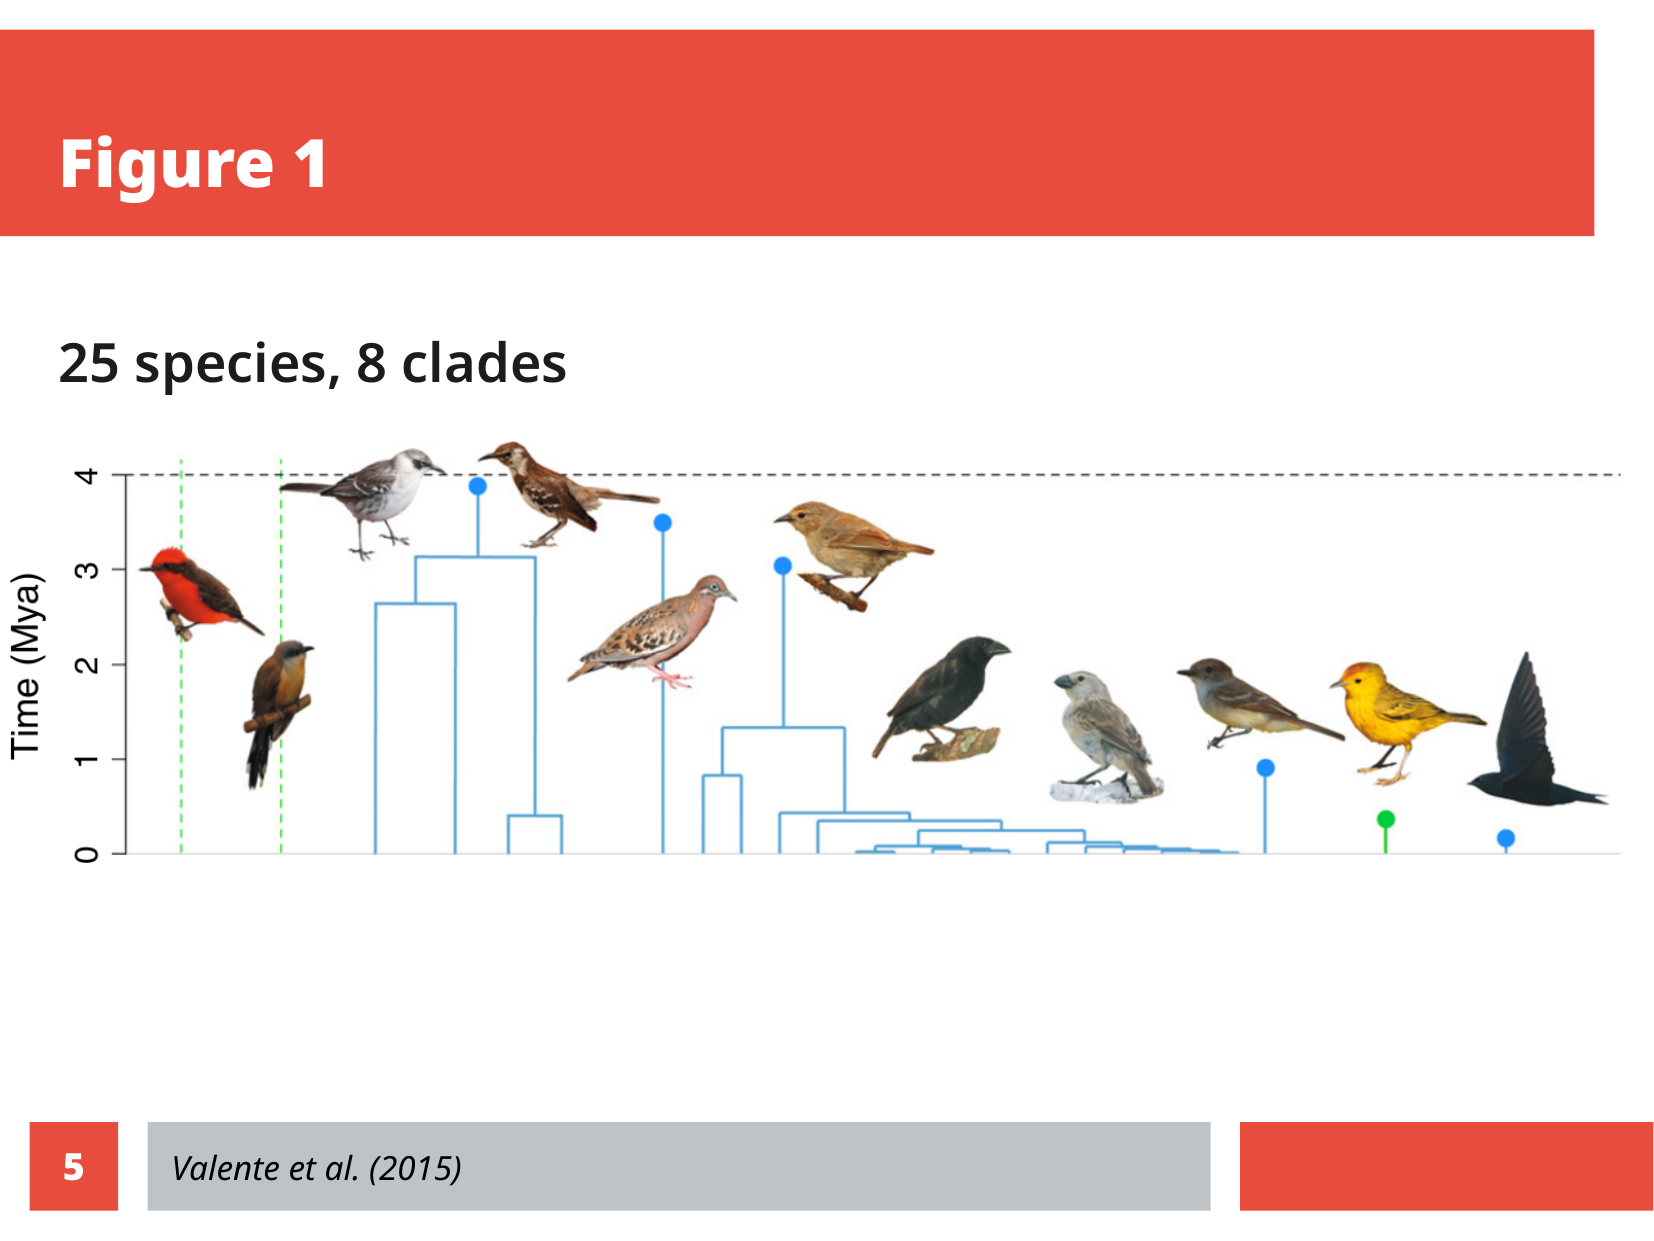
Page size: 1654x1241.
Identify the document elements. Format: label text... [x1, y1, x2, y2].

picture [1565, 441, 1621, 863]
text_box Valente et al. (2015) [156, 1137, 528, 1191]
picture [10, 441, 59, 863]
list 25 species, 8 clades [59, 324, 1565, 1093]
title Figure 1 [59, 59, 1595, 207]
